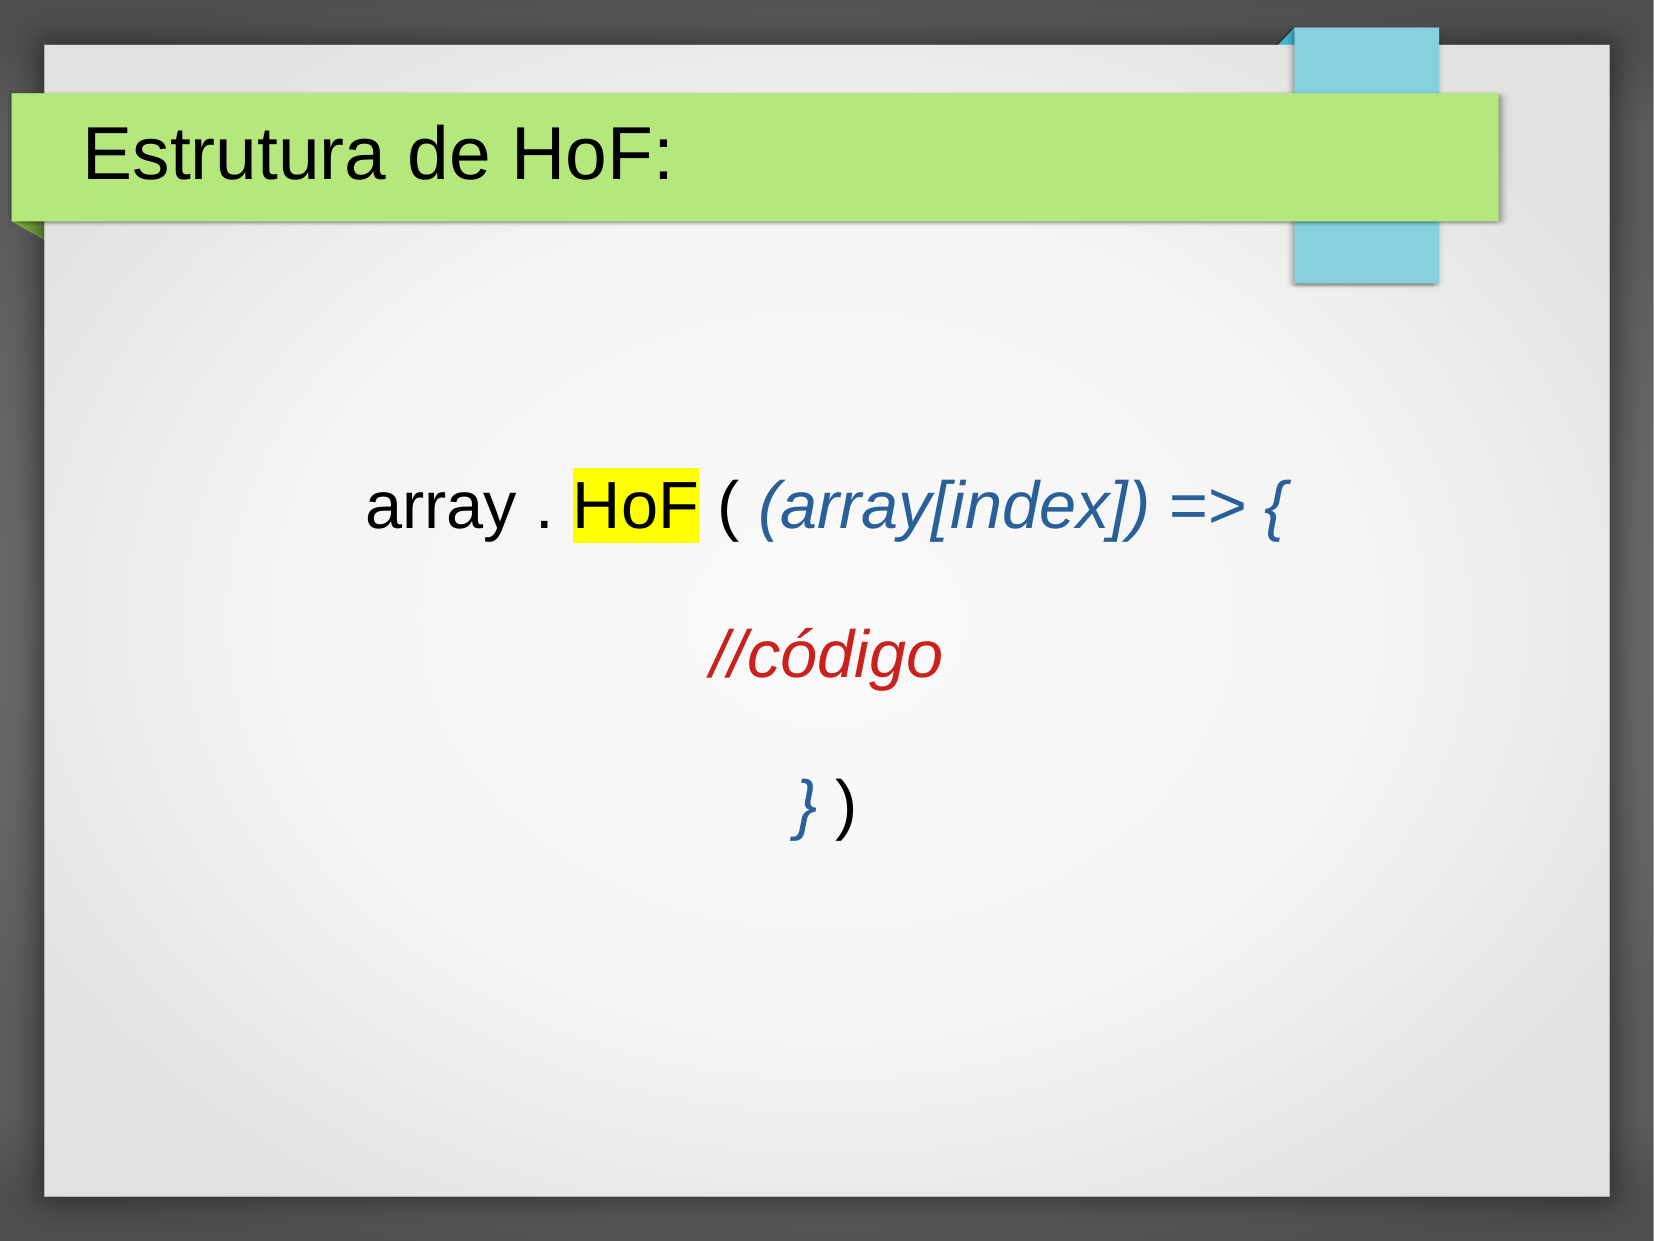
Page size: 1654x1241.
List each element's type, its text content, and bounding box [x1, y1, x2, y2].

subtitle array . HoF ( (array[index]) => { //código } ) [82, 295, 1571, 1015]
picture [0, 0, 1654, 1241]
title Estrutura de HoF: [82, 94, 1264, 213]
